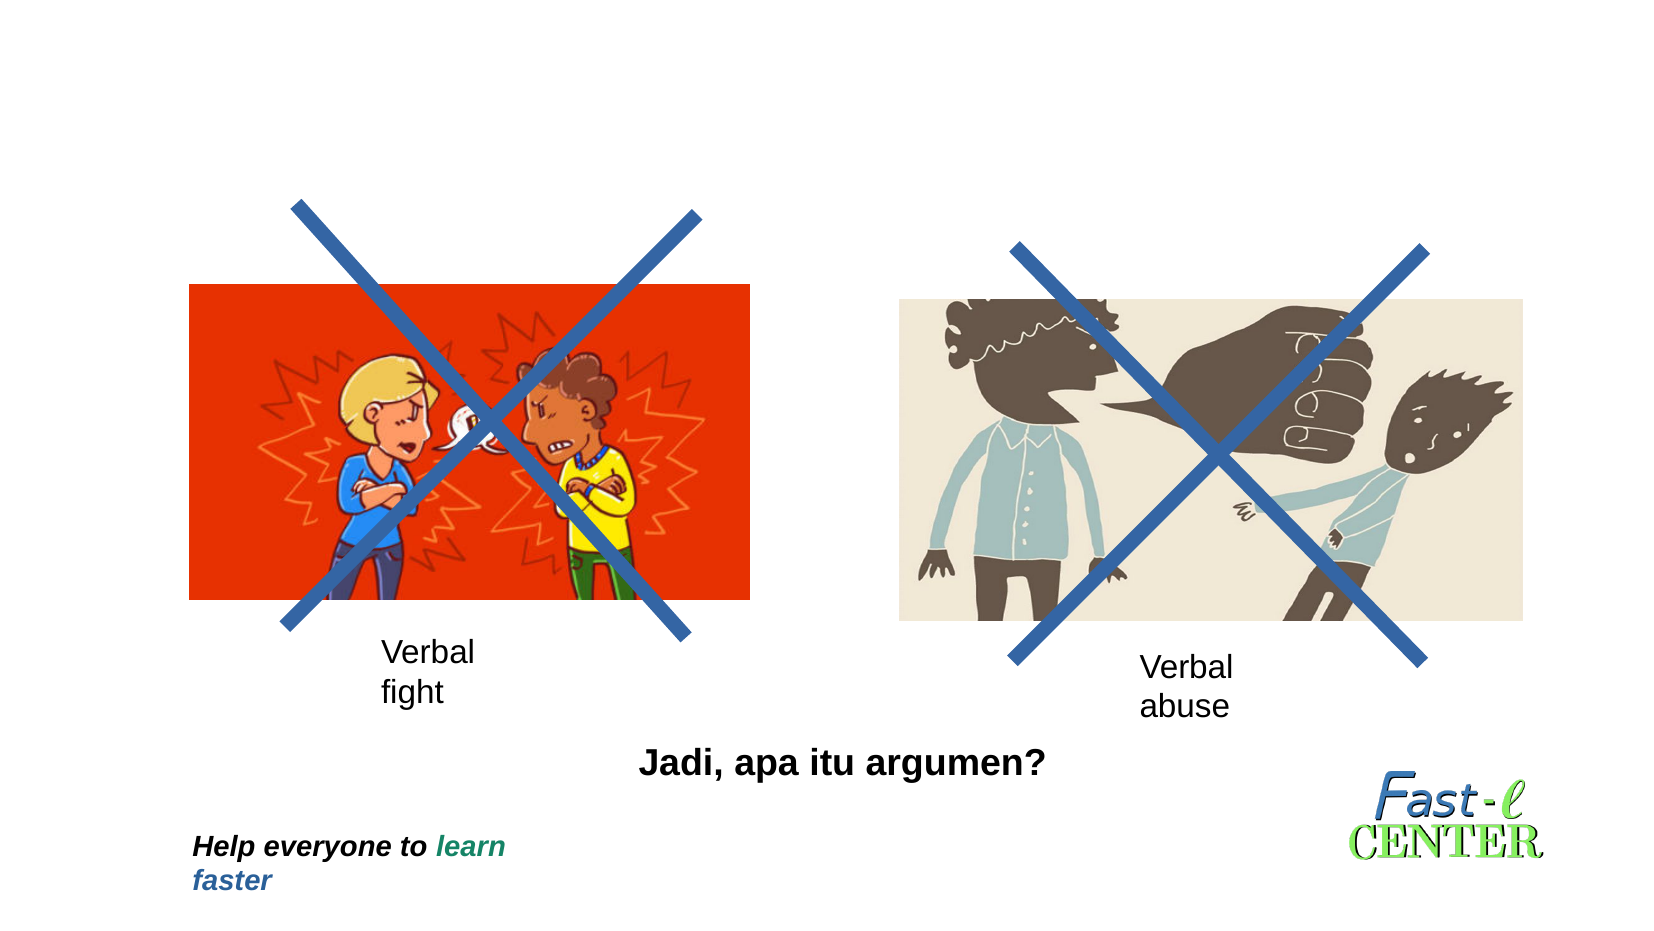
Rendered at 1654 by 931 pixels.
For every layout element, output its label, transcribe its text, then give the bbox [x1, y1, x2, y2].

picture [899, 299, 1207, 621]
text_box Verbal fight [366, 623, 563, 675]
picture [324, 433, 641, 600]
picture [1064, 466, 1370, 621]
picture [503, 284, 750, 600]
picture [380, 284, 615, 408]
picture [1349, 771, 1544, 862]
text_box Jadi, apa itu argumen? [623, 730, 1088, 788]
picture [1230, 299, 1523, 621]
picture [1078, 299, 1362, 443]
text_box Help everyone to learn faster [177, 819, 609, 867]
picture [189, 284, 479, 600]
text_box Verbal abuse [1124, 637, 1349, 689]
